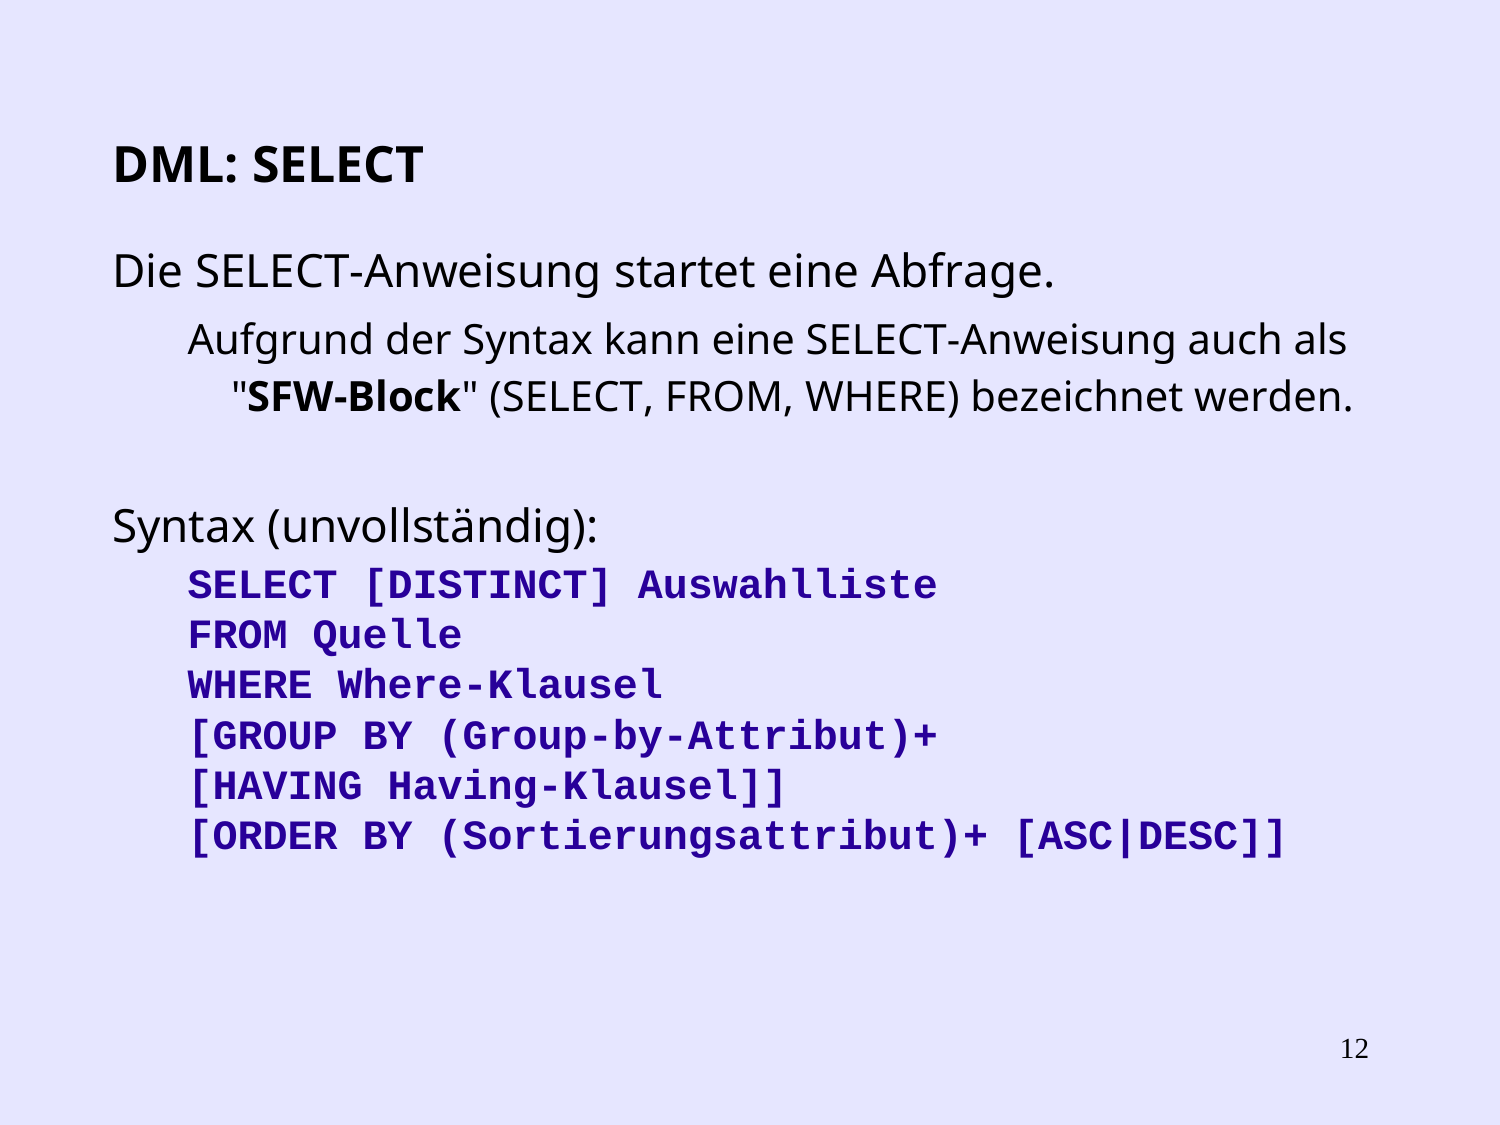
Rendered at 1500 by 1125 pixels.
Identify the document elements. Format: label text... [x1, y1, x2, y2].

list Die SELECT-Anweisung startet eine Abfrage. Aufgrund der Syntax kann eine SELECT-Anweisung auch als "SFW-Block" (SELECT, FROM, WHERE) bezeichnet werden. Syntax (unvollständig): SELECT [DISTINCT] Auswahlliste FROM Quelle WHERE Where-Klausel [GROUP BY (Group-by-Attribut)+ [HAVING Having-Klausel]] [ORDER BY (Sortierungsattribut)+ [ASC|DESC]] [112, 237, 1388, 1001]
title DML: SELECT [112, 99, 1388, 226]
